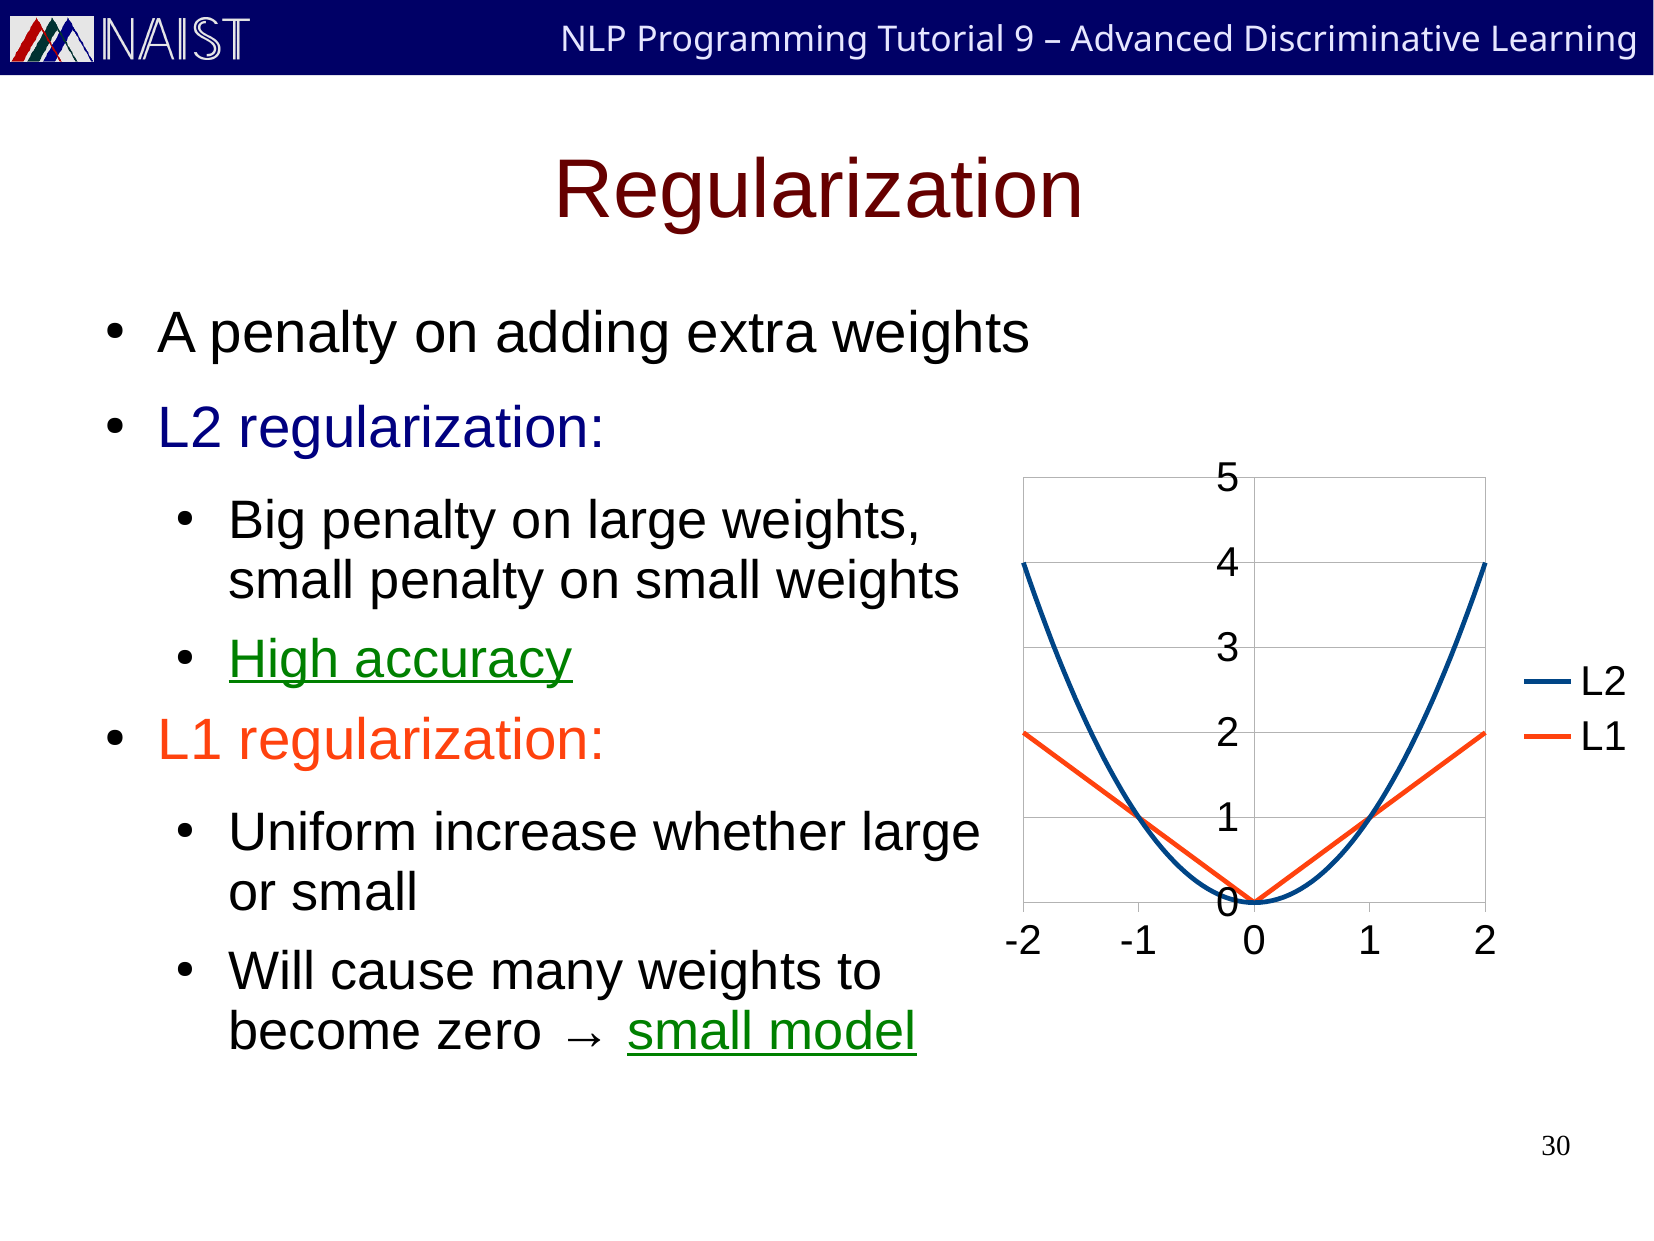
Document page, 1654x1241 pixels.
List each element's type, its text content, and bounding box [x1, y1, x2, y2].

title Regularization [75, 92, 1564, 285]
picture [102, 17, 251, 60]
chart [991, 443, 1654, 976]
list A penalty on adding extra weights L2 regularization: Big penalty on large weights, small penalty on small weights High accuracy L1 regularization: Uniform increase whether large or small Will cause many weights to become zero → small model [86, 300, 1576, 1119]
picture [10, 16, 94, 62]
